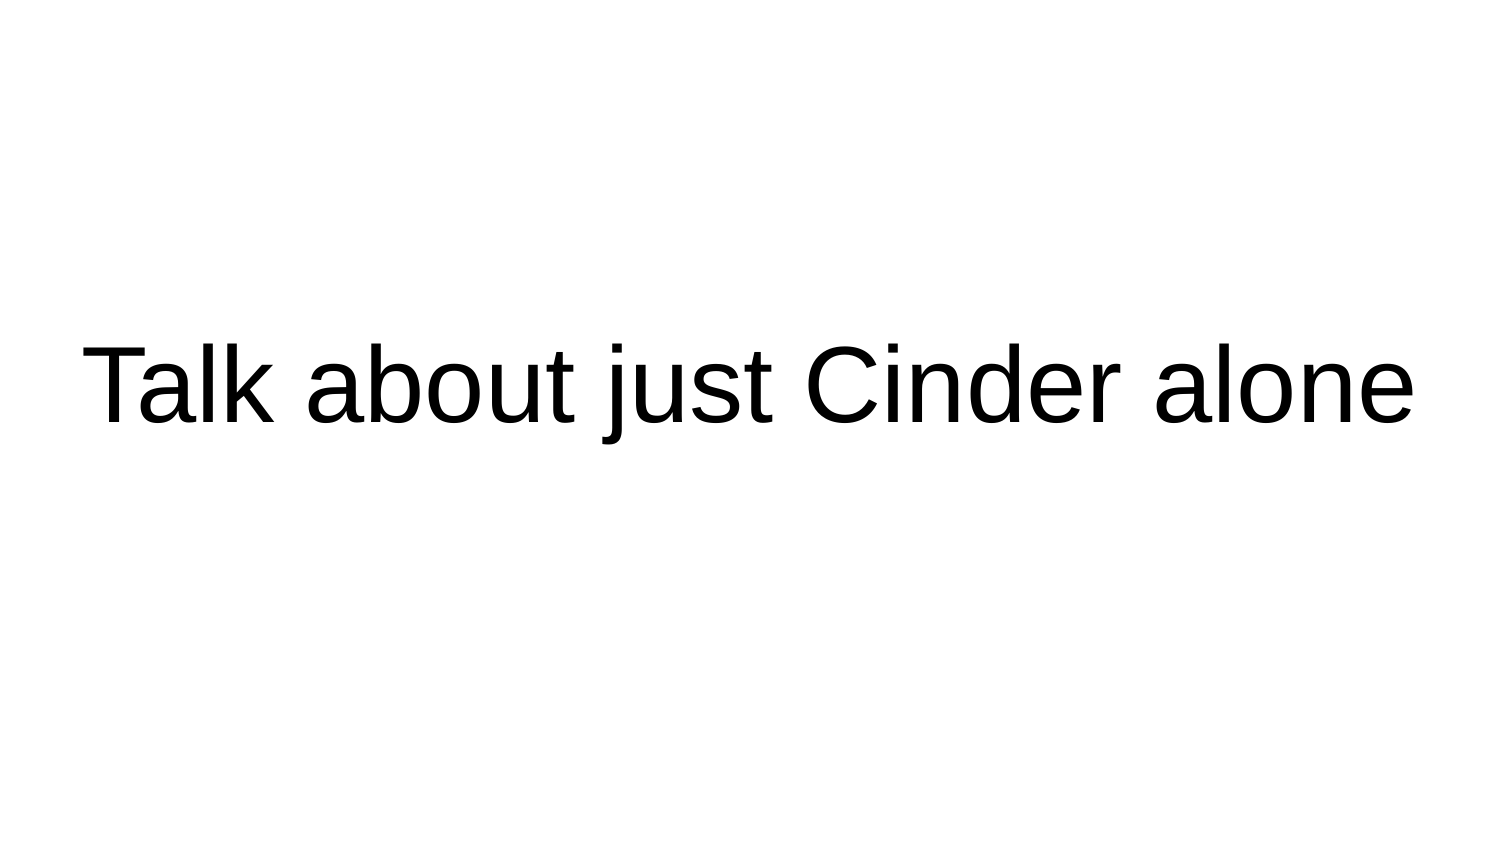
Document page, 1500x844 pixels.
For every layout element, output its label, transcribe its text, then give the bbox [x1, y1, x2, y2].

title Talk about just Cinder alone [51, 122, 1449, 459]
